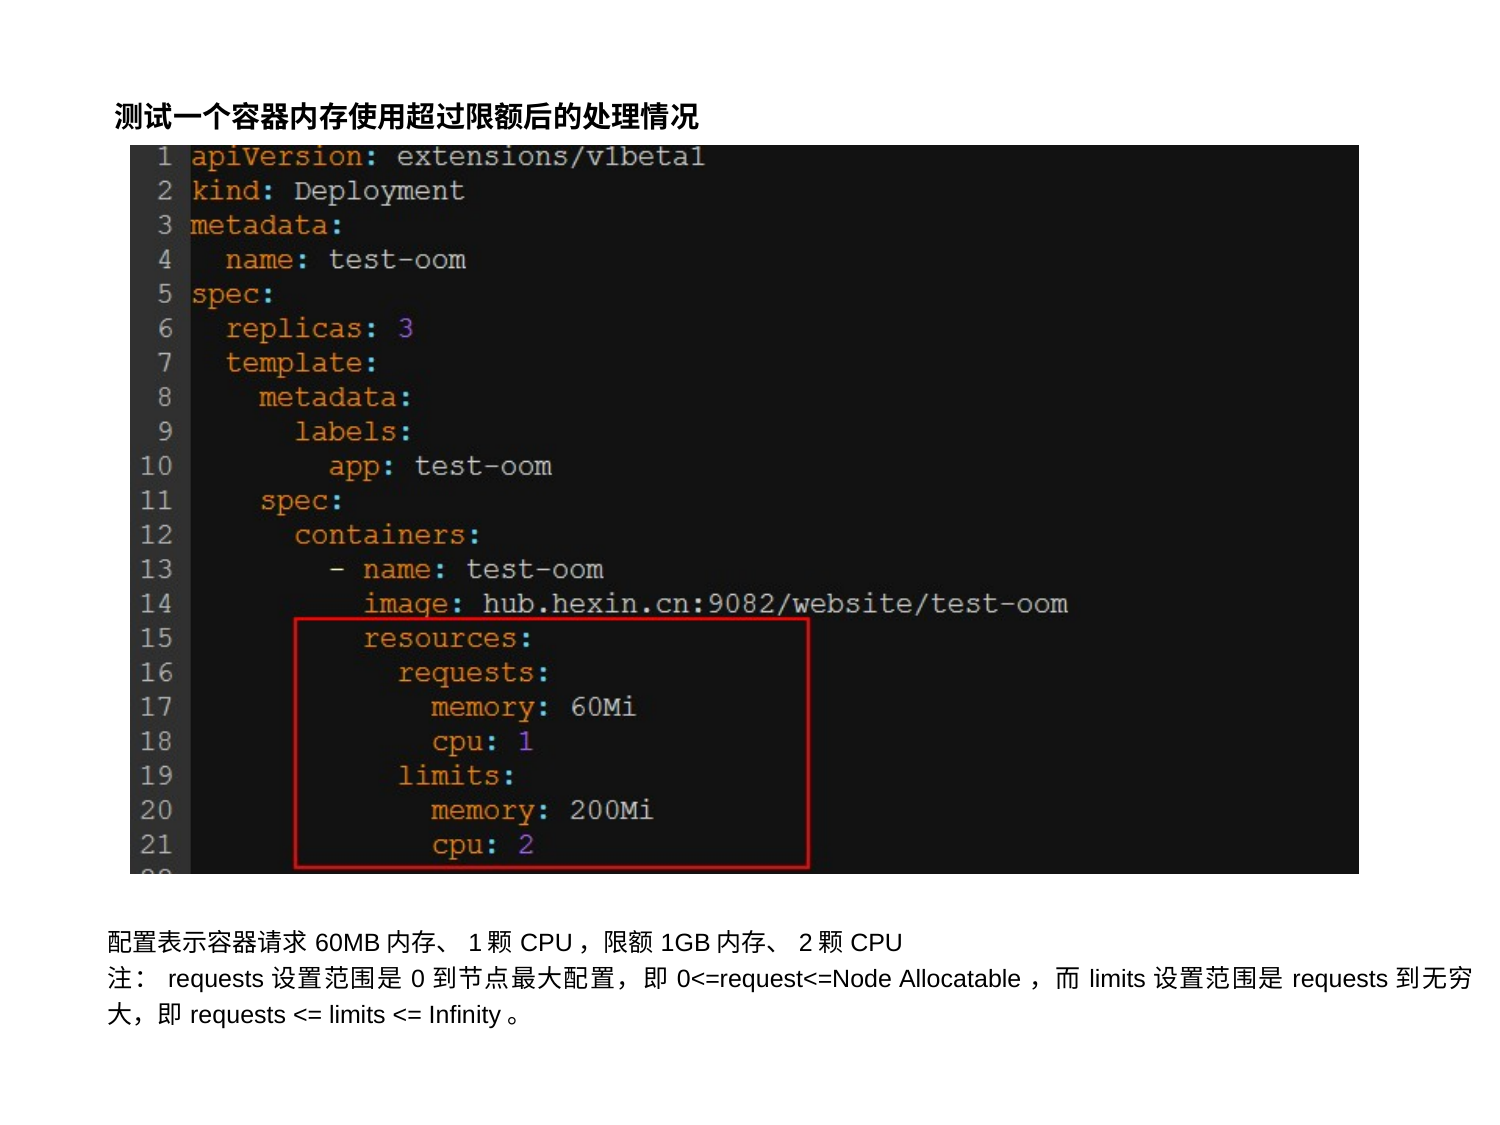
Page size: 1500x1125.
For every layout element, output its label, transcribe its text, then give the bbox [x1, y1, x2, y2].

list 测试一个容器内存使用超过限额后的处理情况 [43, 94, 1394, 147]
text_box 配置表示容器请求60MB内存、1颗CPU，限额1GB内存、2颗CPU 注：requests设置范围是0到节点最大配置，即0<=request<=Node Allocatable，而limits设置范围是requests到无穷大，即requests <= limits <= Infinity。 [22, 914, 1489, 1083]
picture [130, 145, 1359, 875]
